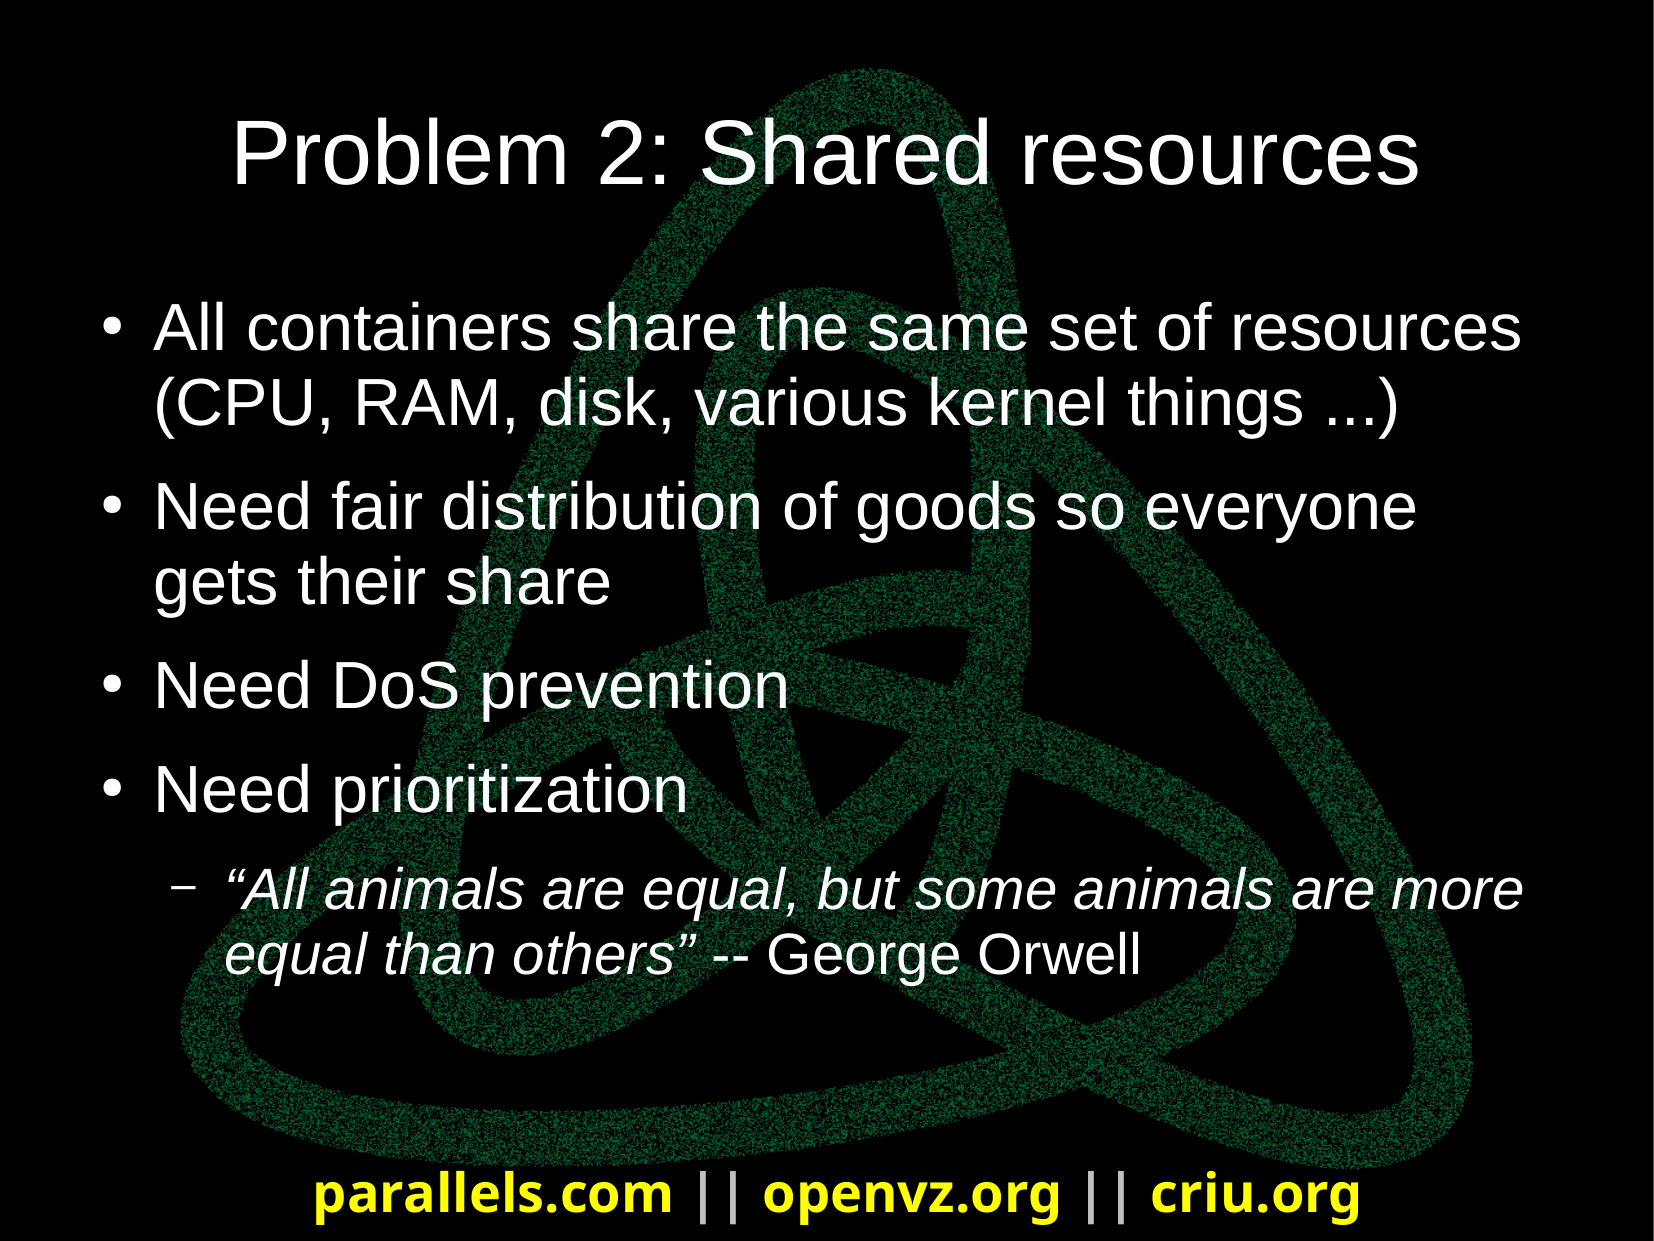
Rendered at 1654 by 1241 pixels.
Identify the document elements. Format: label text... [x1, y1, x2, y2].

list All containers share the same set of resources (CPU, RAM, disk, various kernel things ...) Need fair distribution of goods so everyone gets their share Need DoS prevention Need prioritization “All animals are equal, but some animals are more equal than others” -- George Orwell [82, 290, 1538, 1010]
picture [0, 0, 1654, 1241]
title Problem 2: Shared resources [82, 49, 1571, 257]
